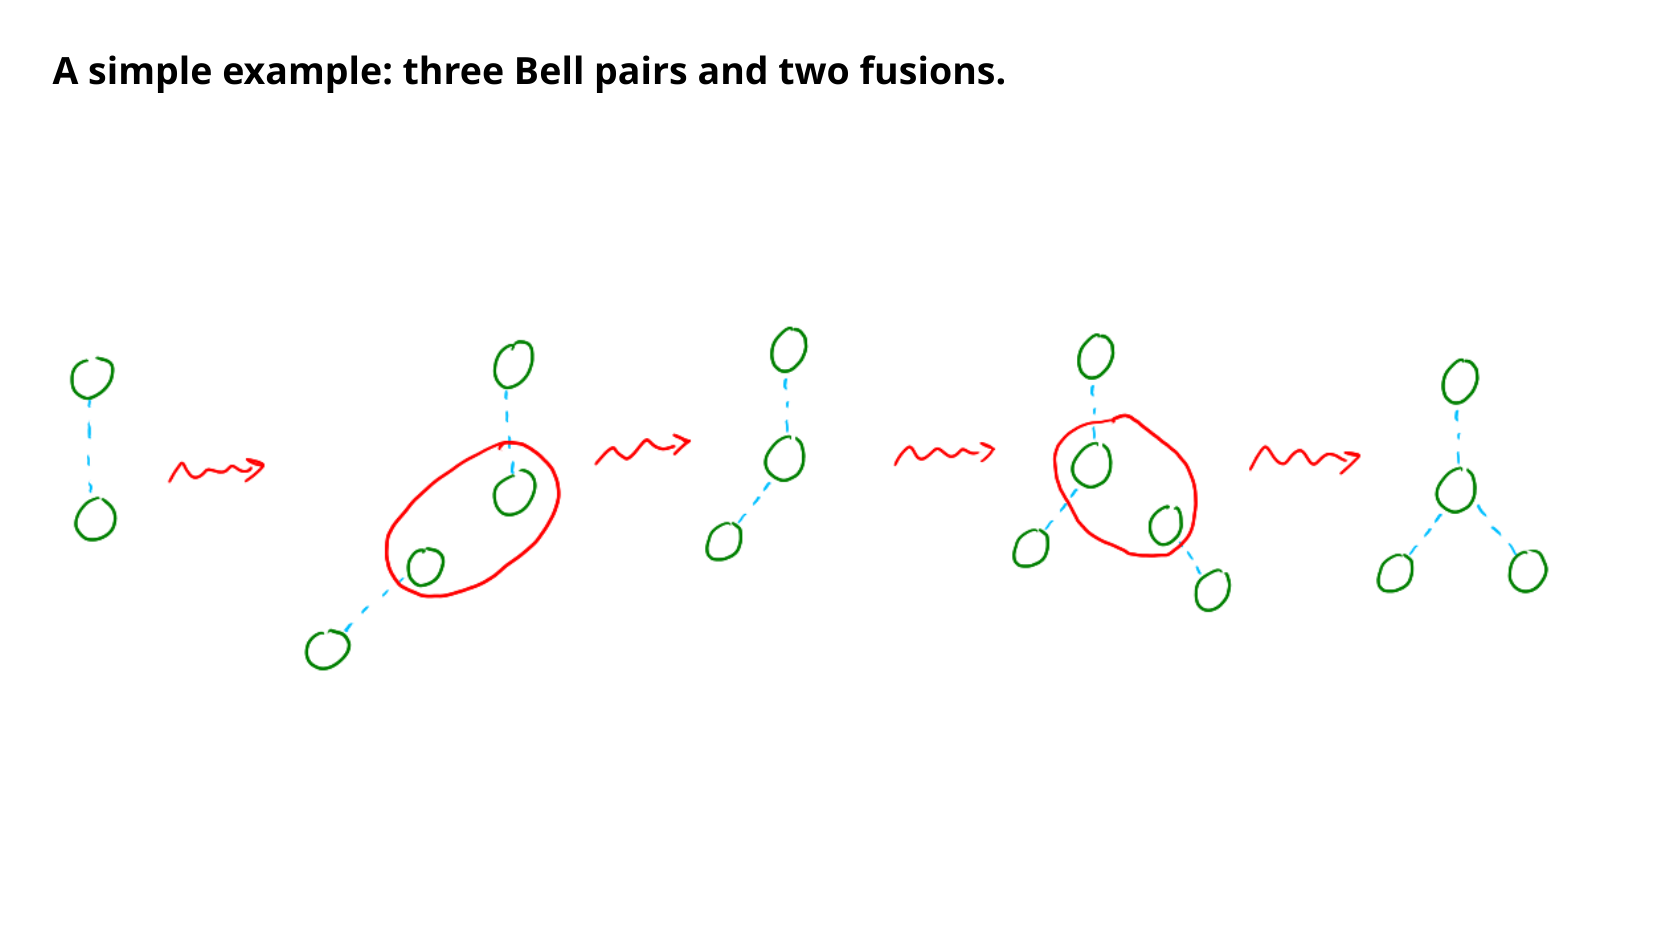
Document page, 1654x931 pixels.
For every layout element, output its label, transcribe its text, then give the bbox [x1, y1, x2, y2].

picture [37, 299, 1620, 721]
text_box A simple example: three Bell pairs and two fusions. [37, 37, 1276, 154]
